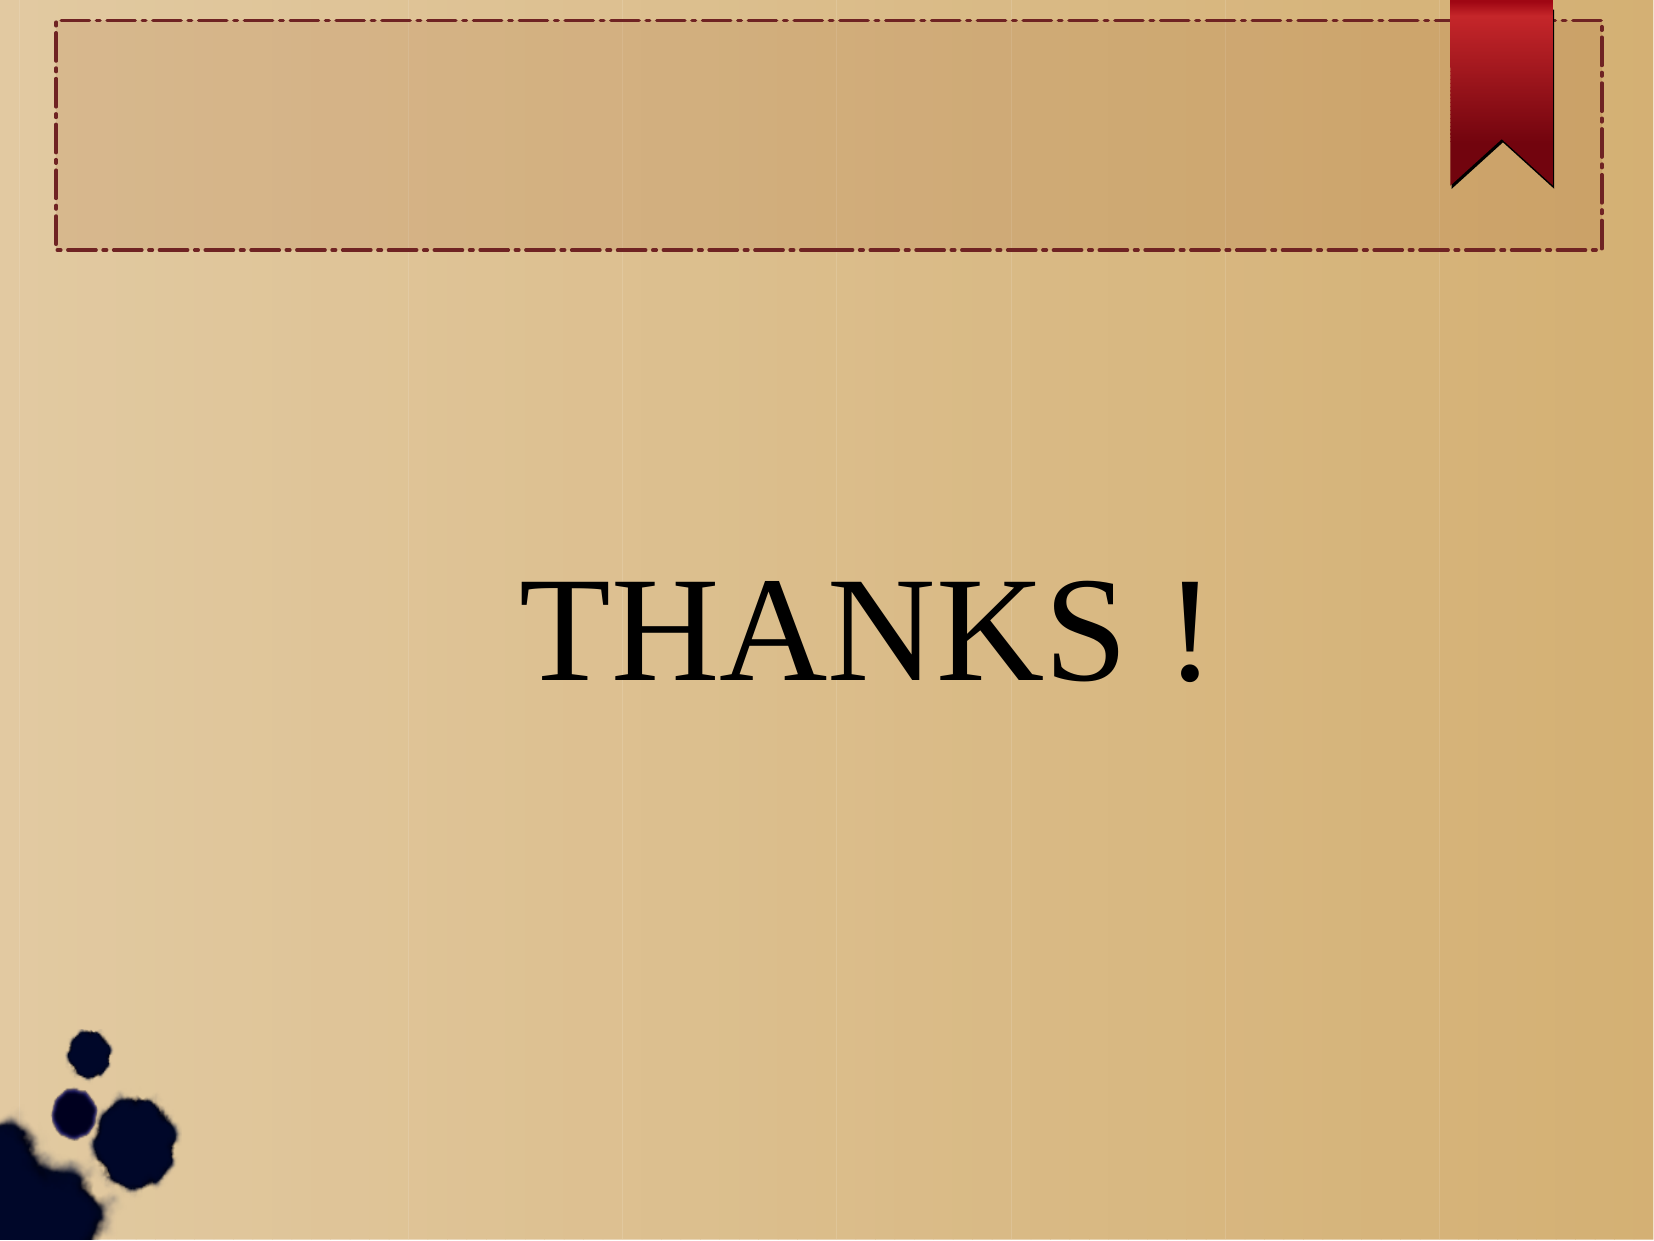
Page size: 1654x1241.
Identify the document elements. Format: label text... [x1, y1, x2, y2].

title THANKS ! [165, 345, 1571, 916]
